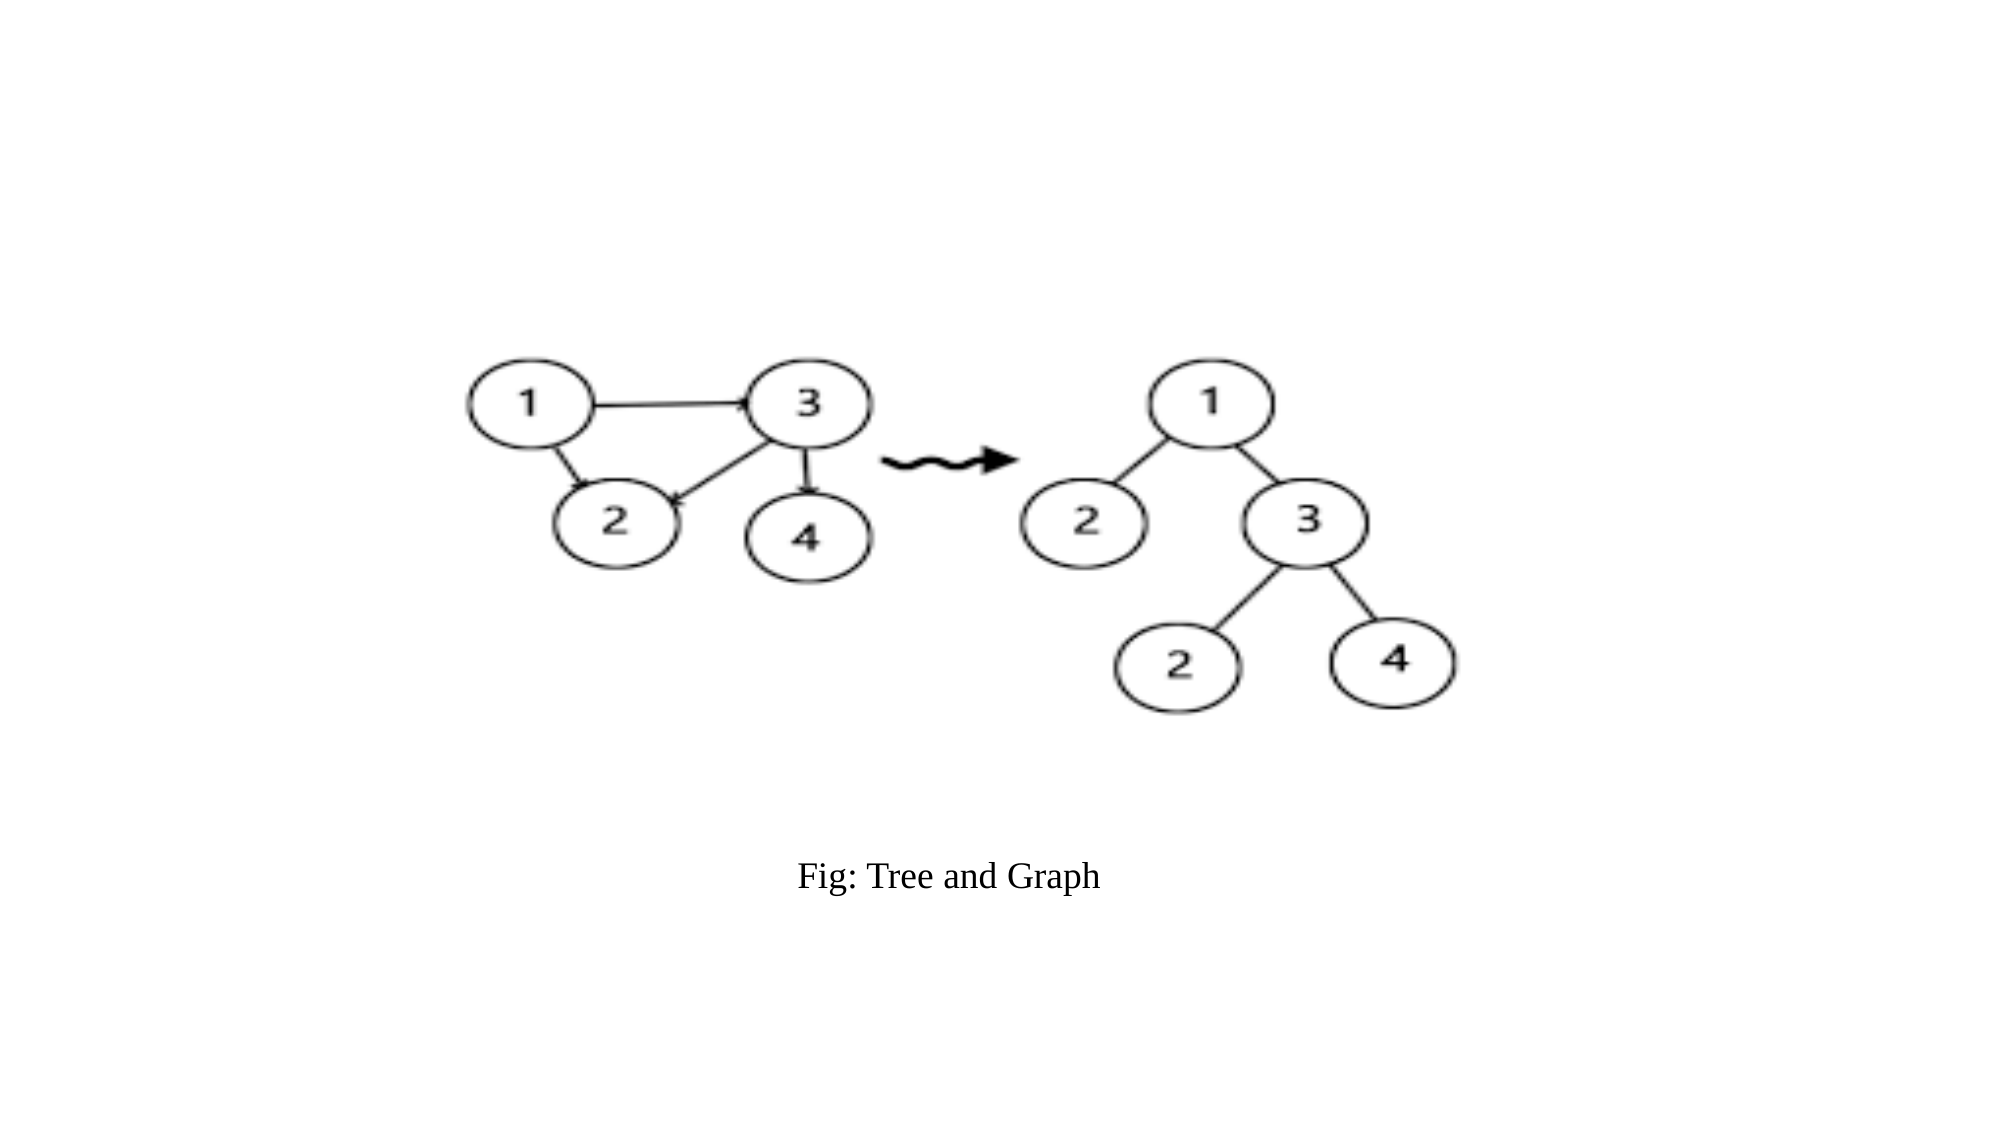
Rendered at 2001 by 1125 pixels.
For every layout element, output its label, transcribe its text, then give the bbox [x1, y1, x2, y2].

text_box Fig: Tree and Graph [782, 843, 1126, 904]
picture [373, 275, 1504, 793]
